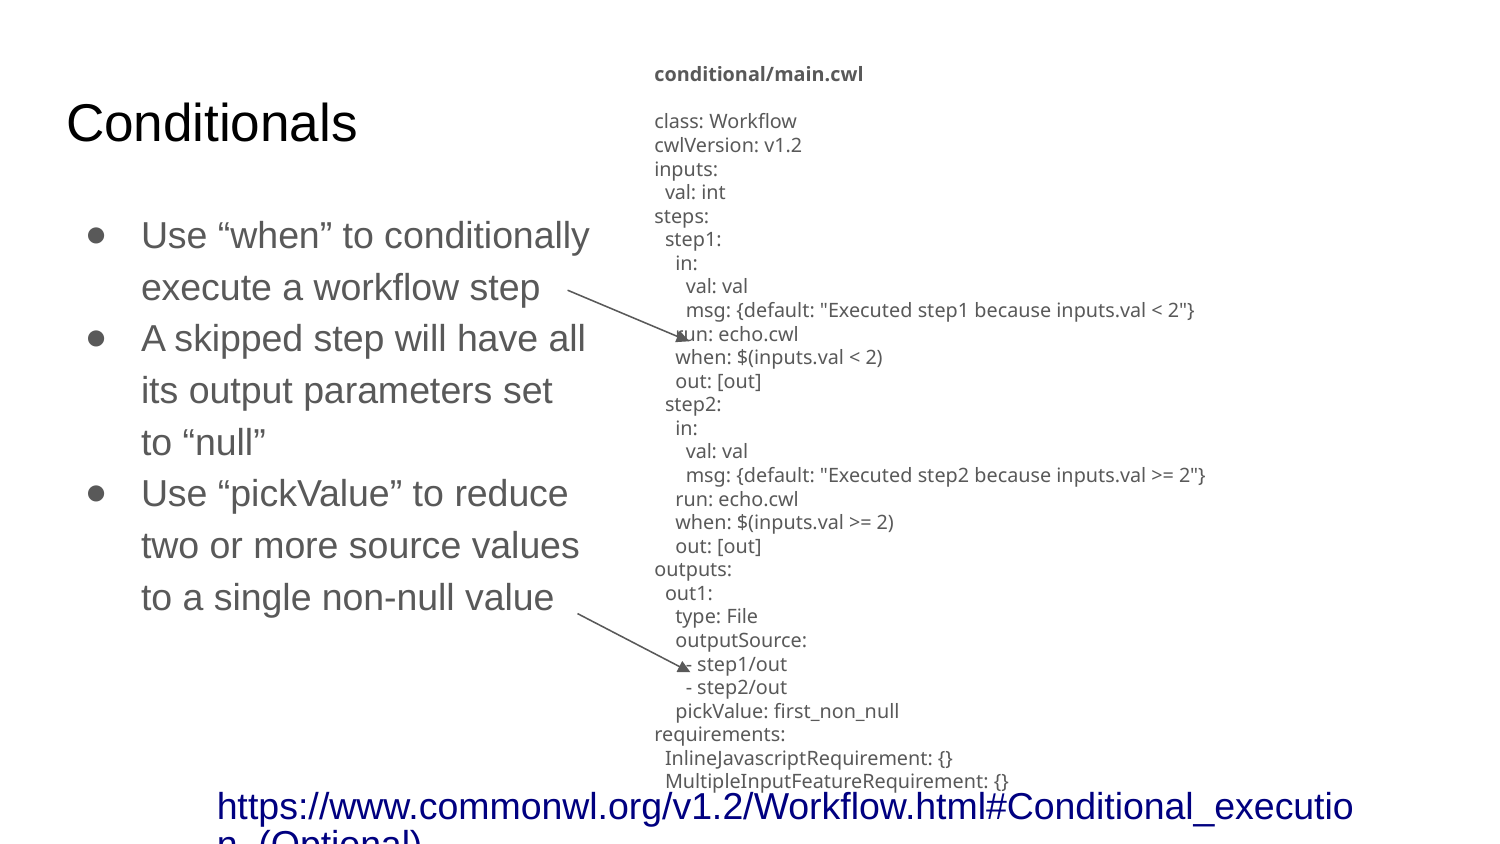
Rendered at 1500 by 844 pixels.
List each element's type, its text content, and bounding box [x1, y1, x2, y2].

list conditional/main.cwl class: Workflow cwlVersion: v1.2 inputs: val: int steps: step1: in: val: val msg: {default: "Executed step1 because inputs.val < 2"} run: echo.cwl when: $(inputs.val < 2) out: [out] step2: in: val: val msg: {default: "Executed step2 because inputs.val >= 2"} run: echo.cwl when: $(inputs.val >= 2) out: [out] outputs: out1: type: File outputSource: - step1/out - step2/out pickValue: first_non_null requirements: InlineJavascriptRequirement: {} MultipleInputFeatureRequirement: {} [639, 47, 1449, 808]
title Conditionals [51, 72, 639, 167]
list Use “when” to conditionally execute a workflow step A skipped step will have all its output parameters set to “null” Use “pickValue” to reduce two or more source values to a single non-null value [51, 189, 608, 750]
text_box https://www.commonwl.org/v1.2/Workflow.html#Conditional_execution_(Optional) [201, 767, 1378, 843]
